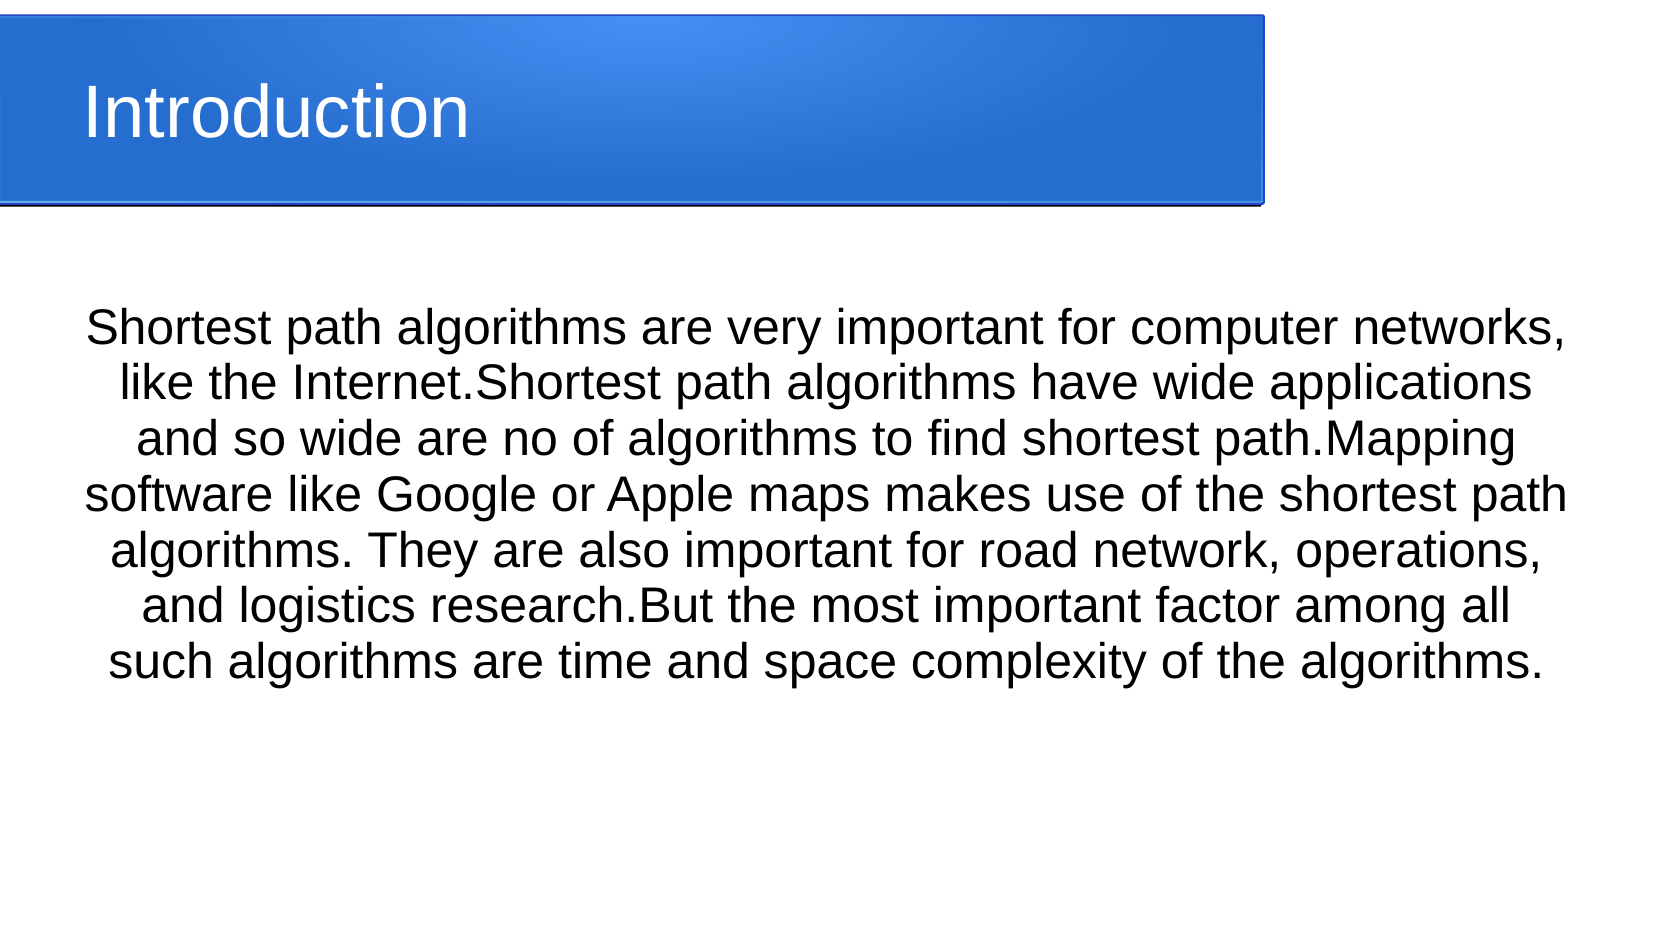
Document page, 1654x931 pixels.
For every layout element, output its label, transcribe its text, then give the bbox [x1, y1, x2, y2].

title Introduction [82, 35, 1235, 189]
subtitle Shortest path algorithms are very important for computer networks, like the Internet.Shortest path algorithms have wide applications and so wide are no of algorithms to find shortest path.Mapping software like Google or Apple maps makes use of the shortest path algorithms. They are also important for road network, operations, and logistics research.But the most important factor among all such algorithms are time and space complexity of the algorithms. [82, 224, 1571, 764]
